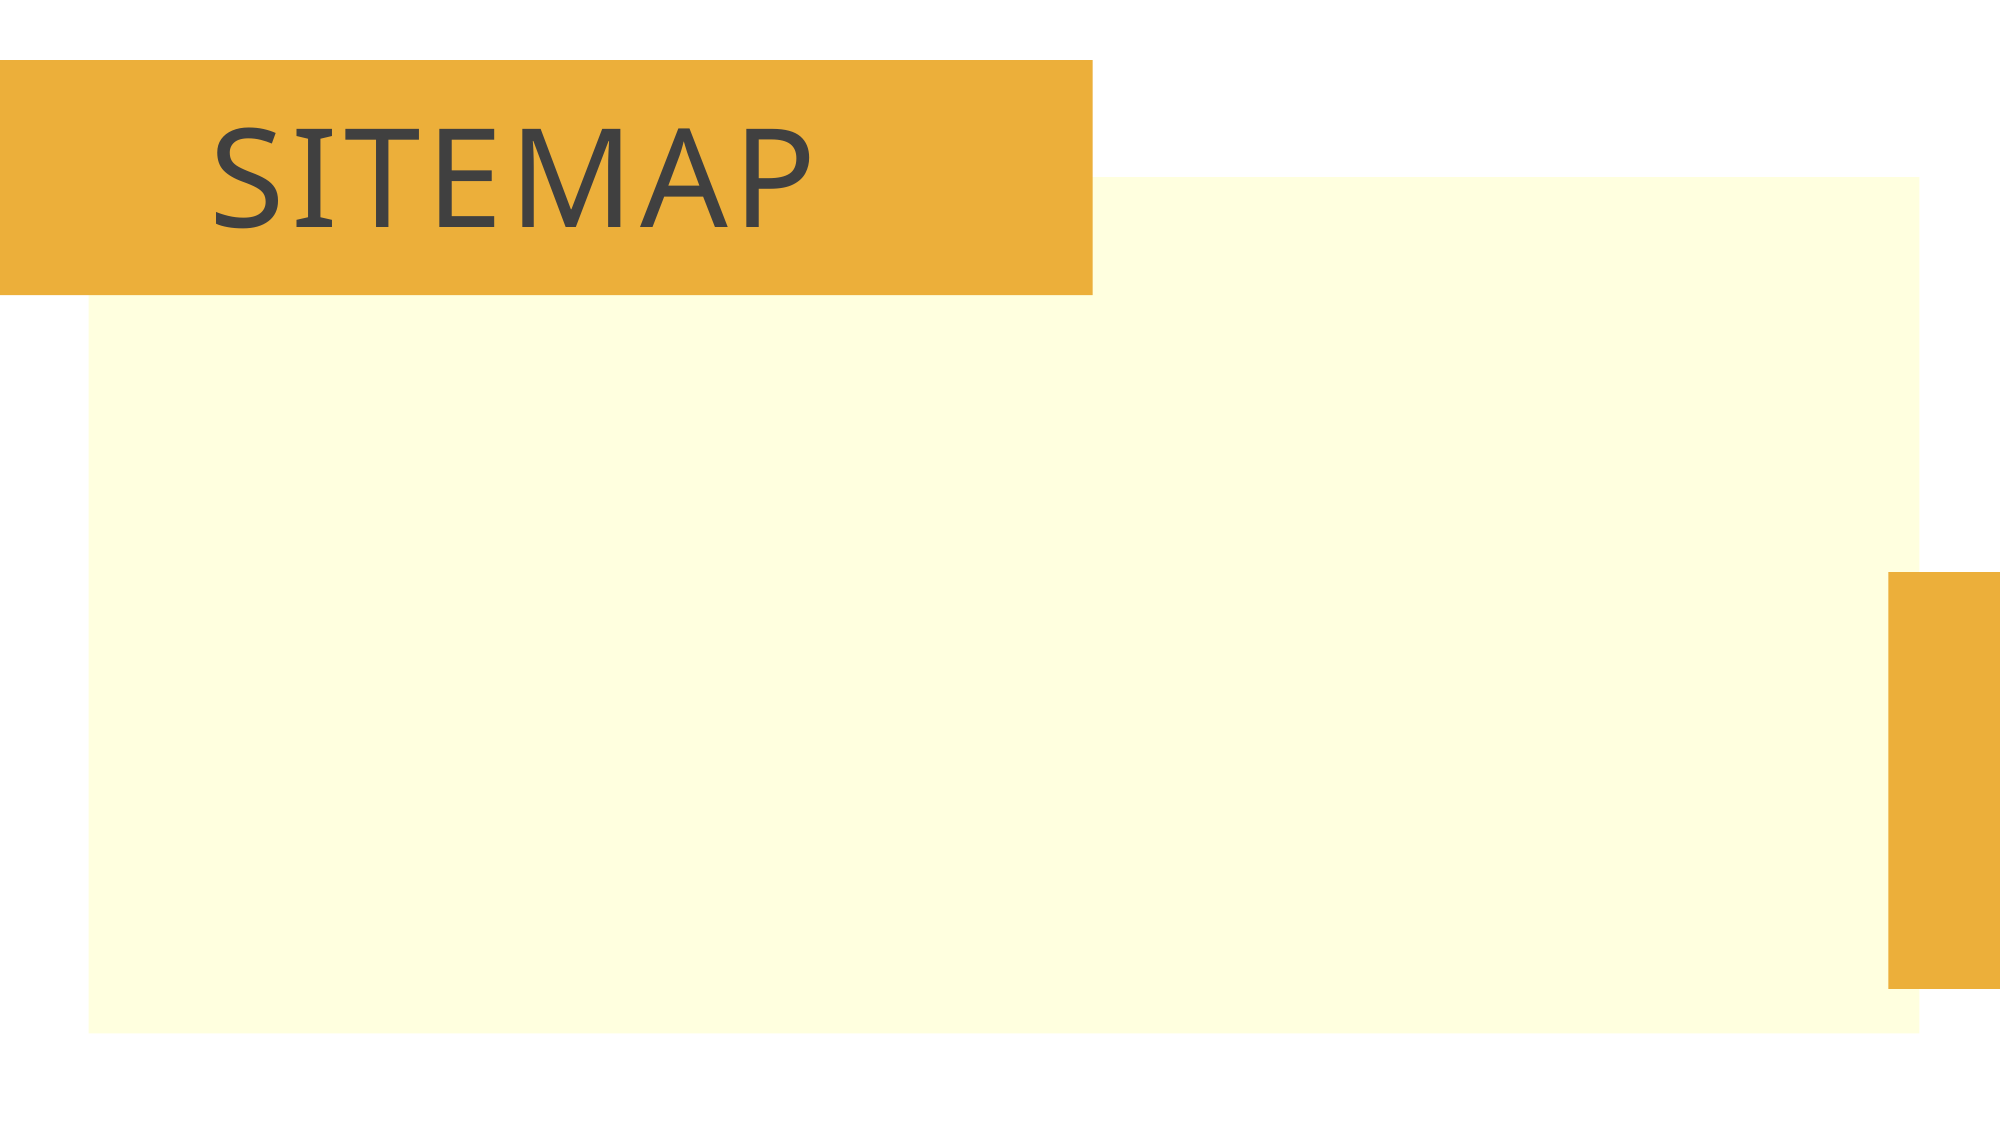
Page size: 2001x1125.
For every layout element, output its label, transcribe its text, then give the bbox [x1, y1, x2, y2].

text_box SITEMAP [71, 82, 957, 263]
text_box [0, 60, 2000, 1034]
